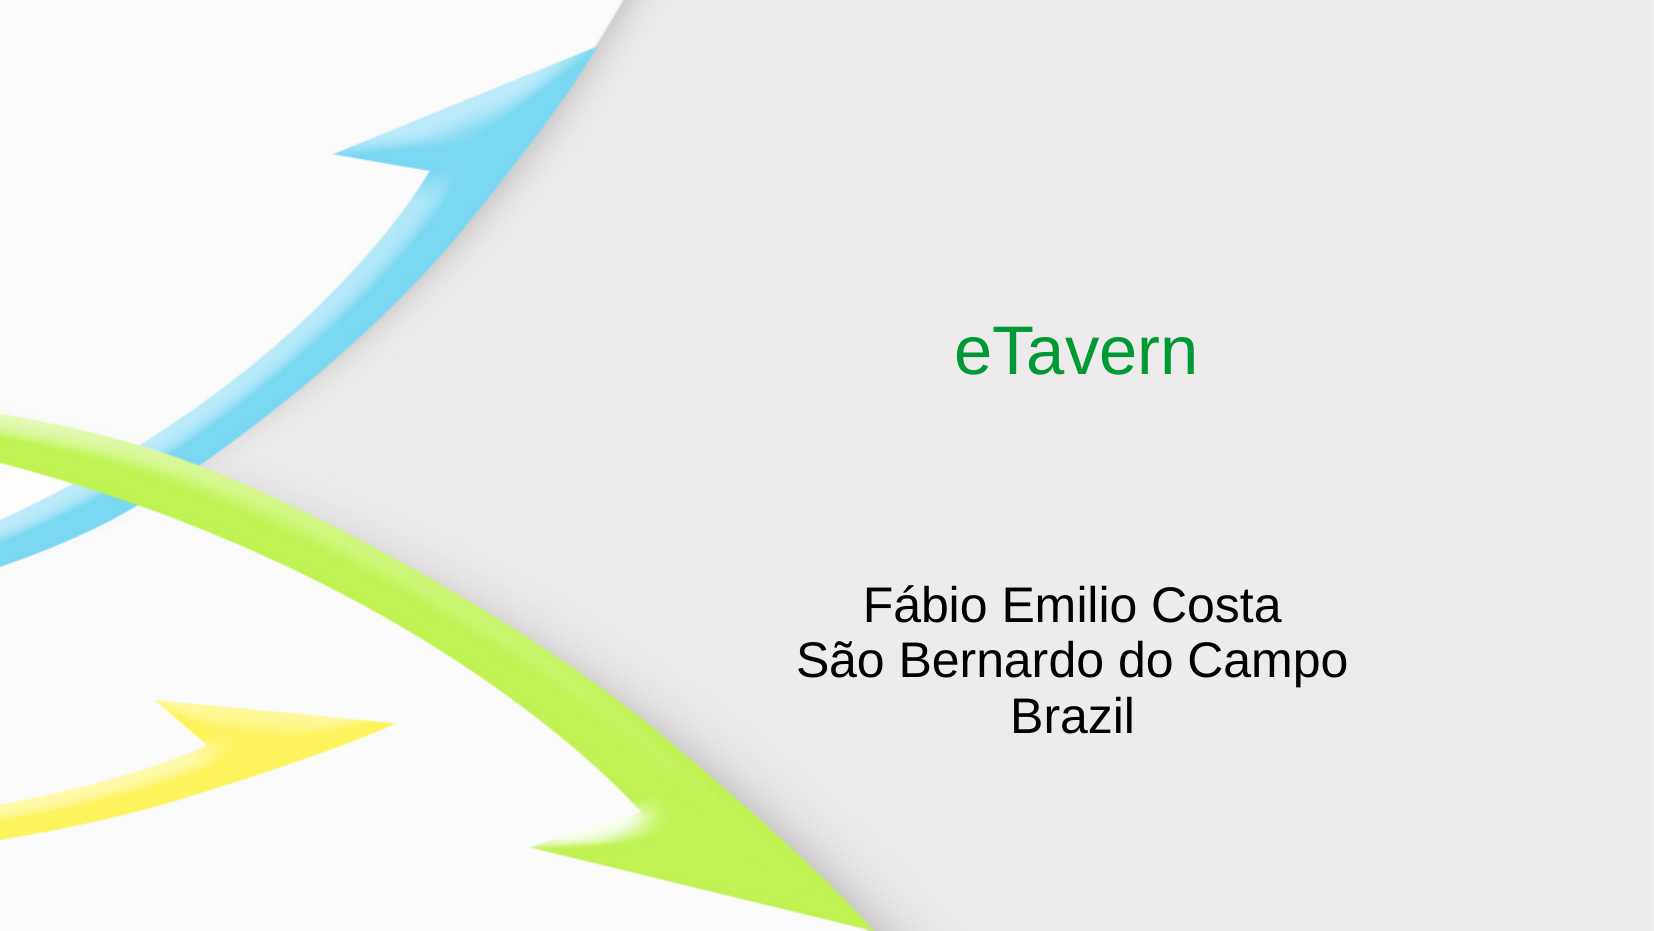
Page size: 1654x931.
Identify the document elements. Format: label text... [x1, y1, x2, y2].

picture [0, 0, 1654, 931]
title eTavern [523, 250, 1631, 390]
subtitle Fábio Emilio Costa São Bernardo do Campo Brazil [344, 390, 1654, 931]
